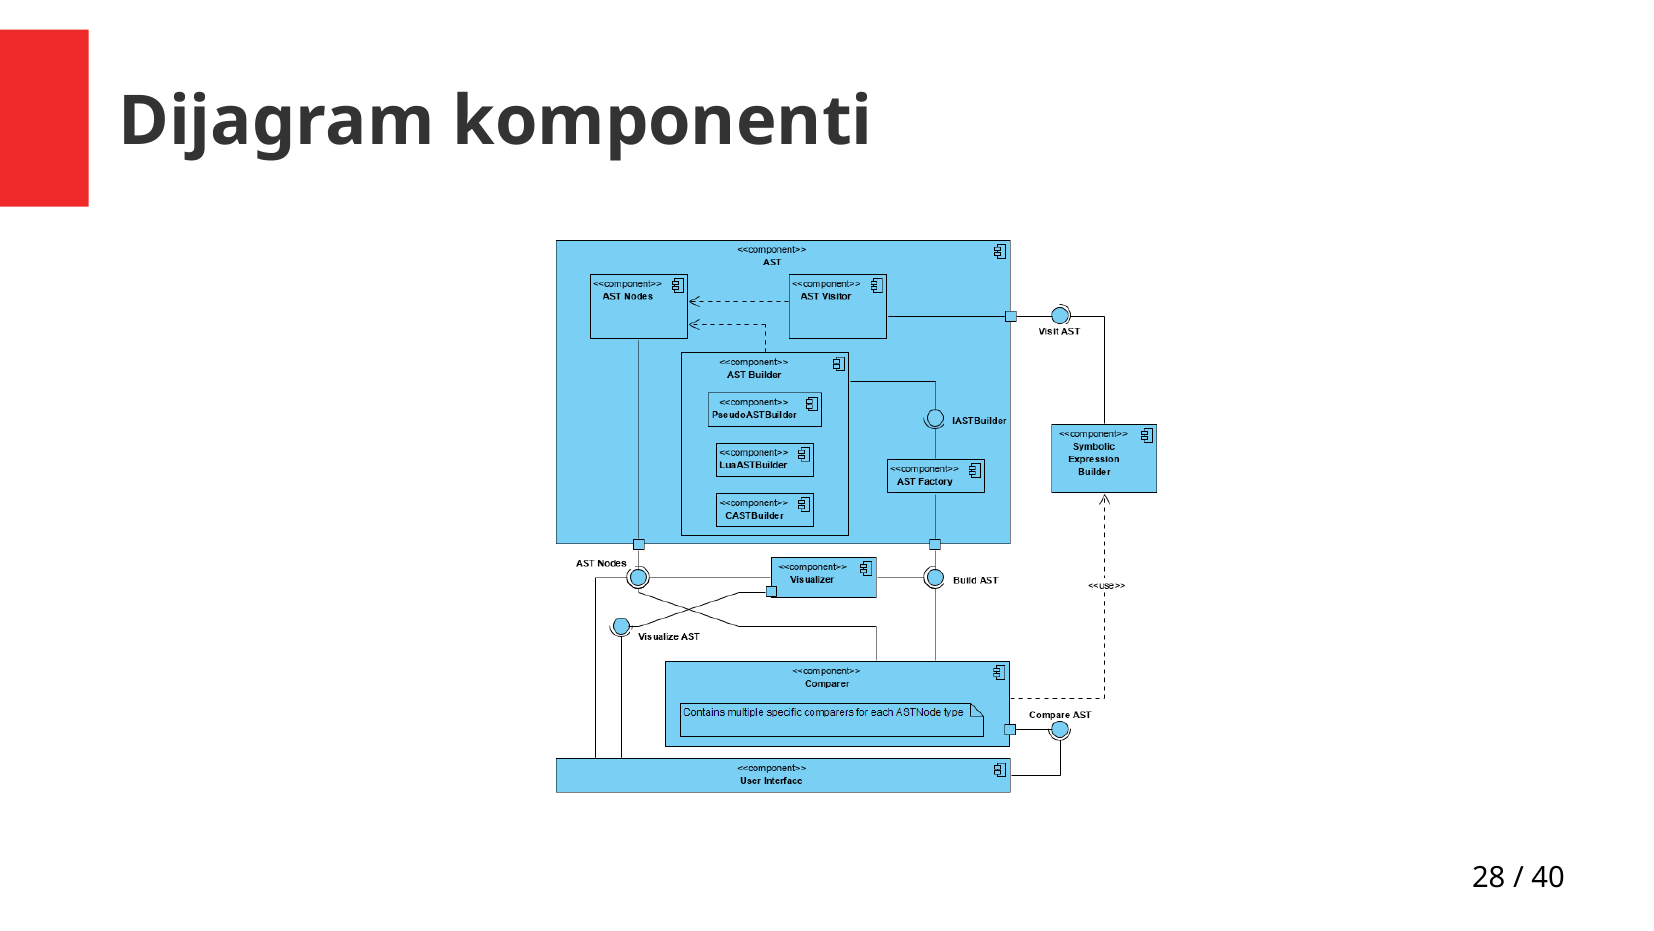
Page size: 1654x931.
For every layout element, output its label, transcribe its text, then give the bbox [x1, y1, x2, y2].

title Dijagram komponenti [118, 29, 1595, 207]
picture [551, 236, 1162, 798]
